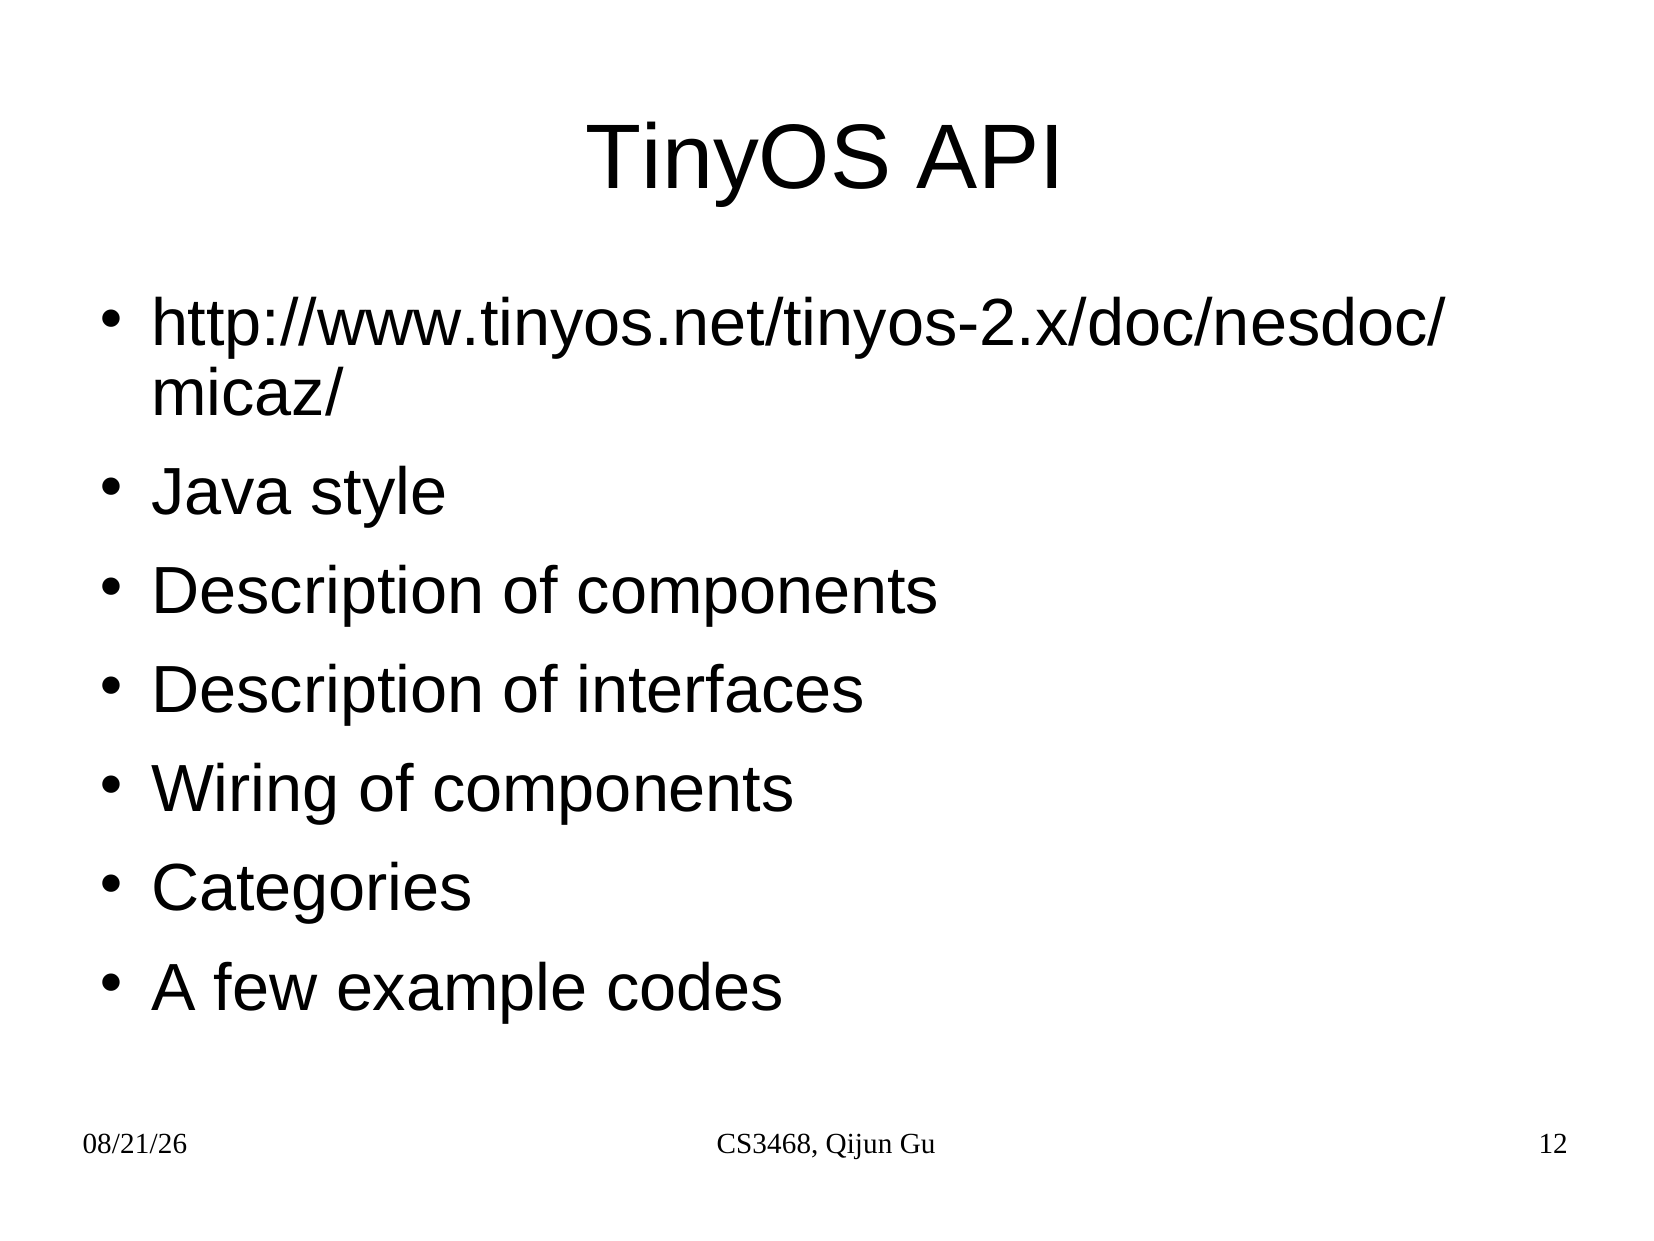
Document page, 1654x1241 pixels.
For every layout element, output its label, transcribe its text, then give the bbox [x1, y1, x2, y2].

title TinyOS API [82, 64, 1569, 255]
list http://www.tinyos.net/tinyos-2.x/doc/nesdoc/micaz/ Java style Description of components Description of interfaces Wiring of components Categories A few example codes [82, 290, 1569, 1093]
